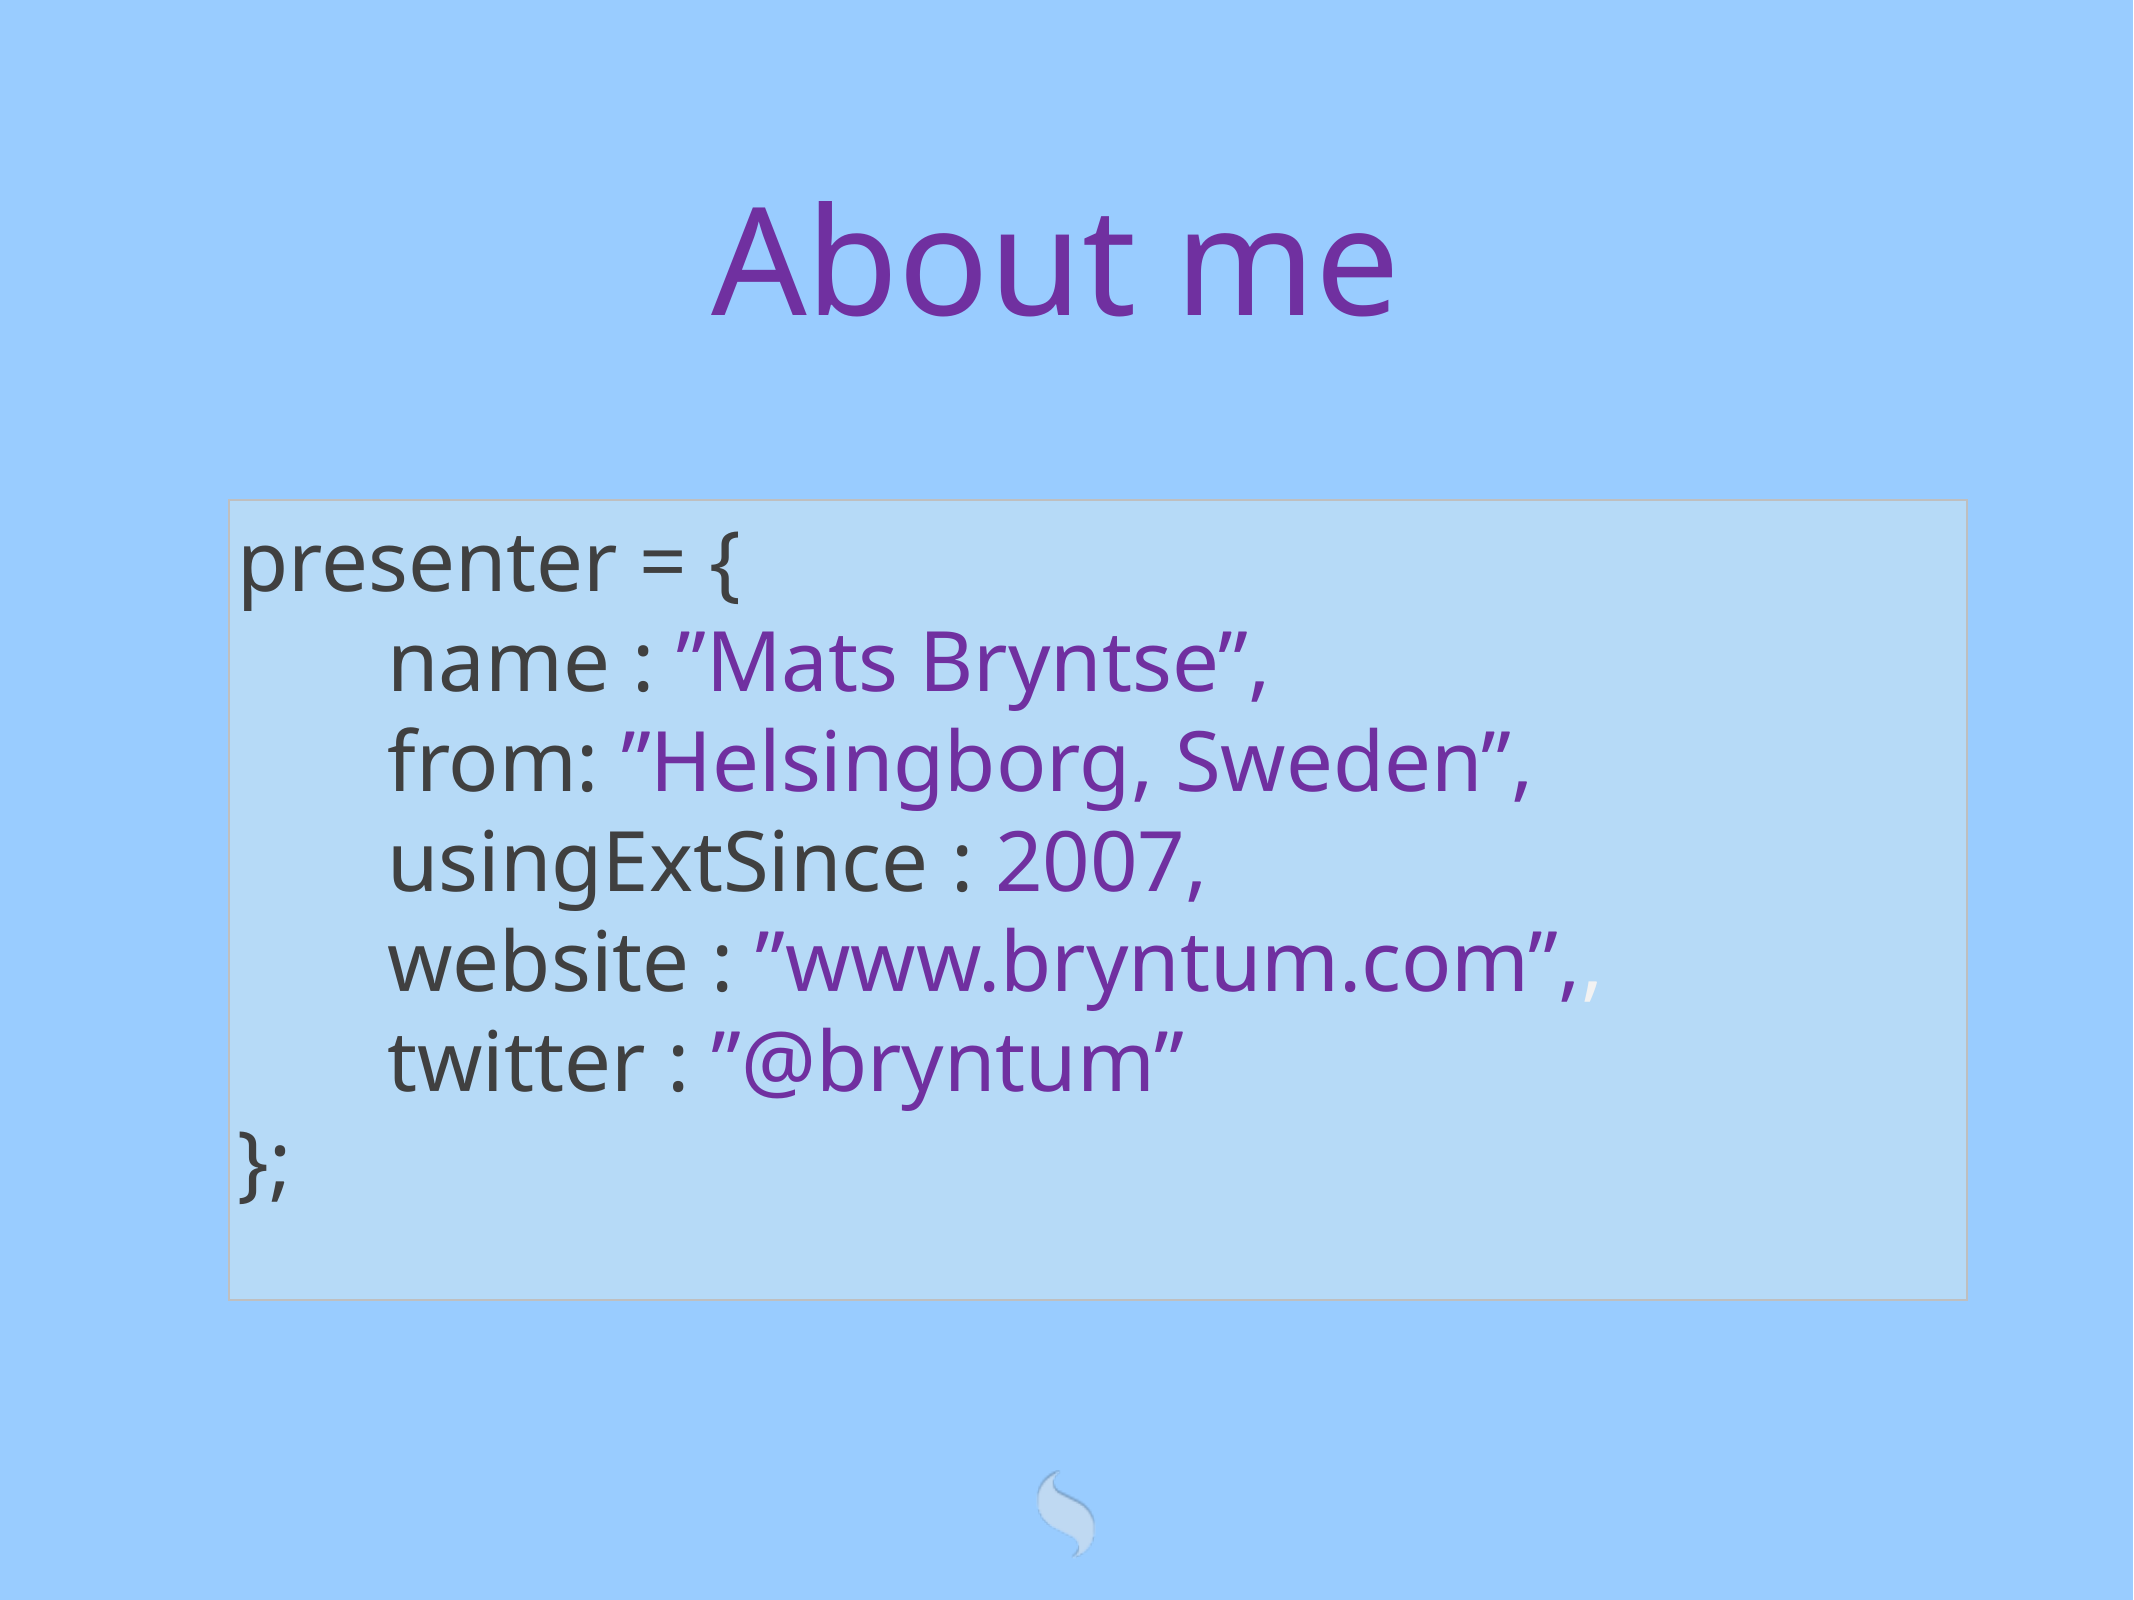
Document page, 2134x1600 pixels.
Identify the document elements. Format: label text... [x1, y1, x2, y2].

text_box About me [516, 174, 1595, 354]
text_box presenter = { name : ”Mats Bryntse”, from: ”Helsingborg, Sweden”, usingExtSince : 2007, website : ”www.bryntum.com”,, twitter : ”@bryntum” }; [229, 500, 1968, 1300]
picture [1035, 1470, 1098, 1561]
